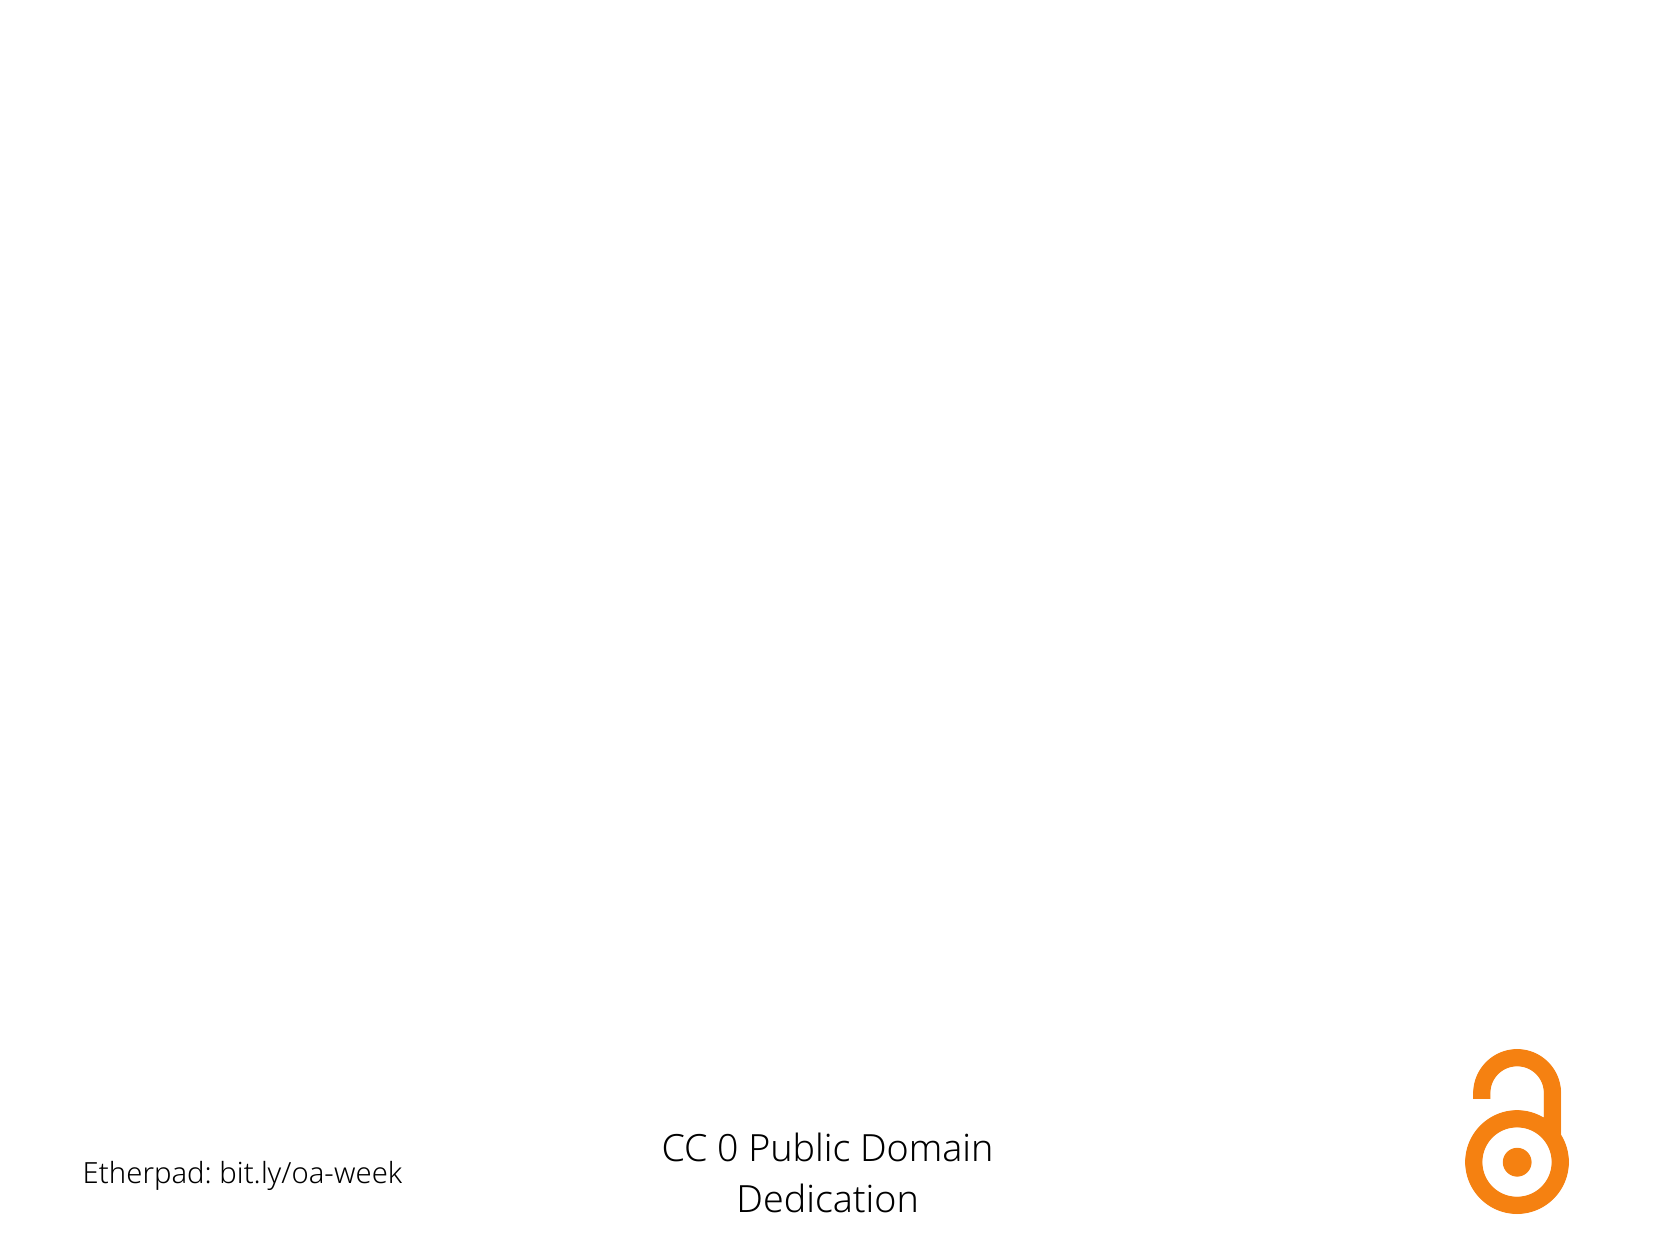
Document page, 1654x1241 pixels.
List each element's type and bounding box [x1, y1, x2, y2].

picture [1463, 1047, 1571, 1216]
